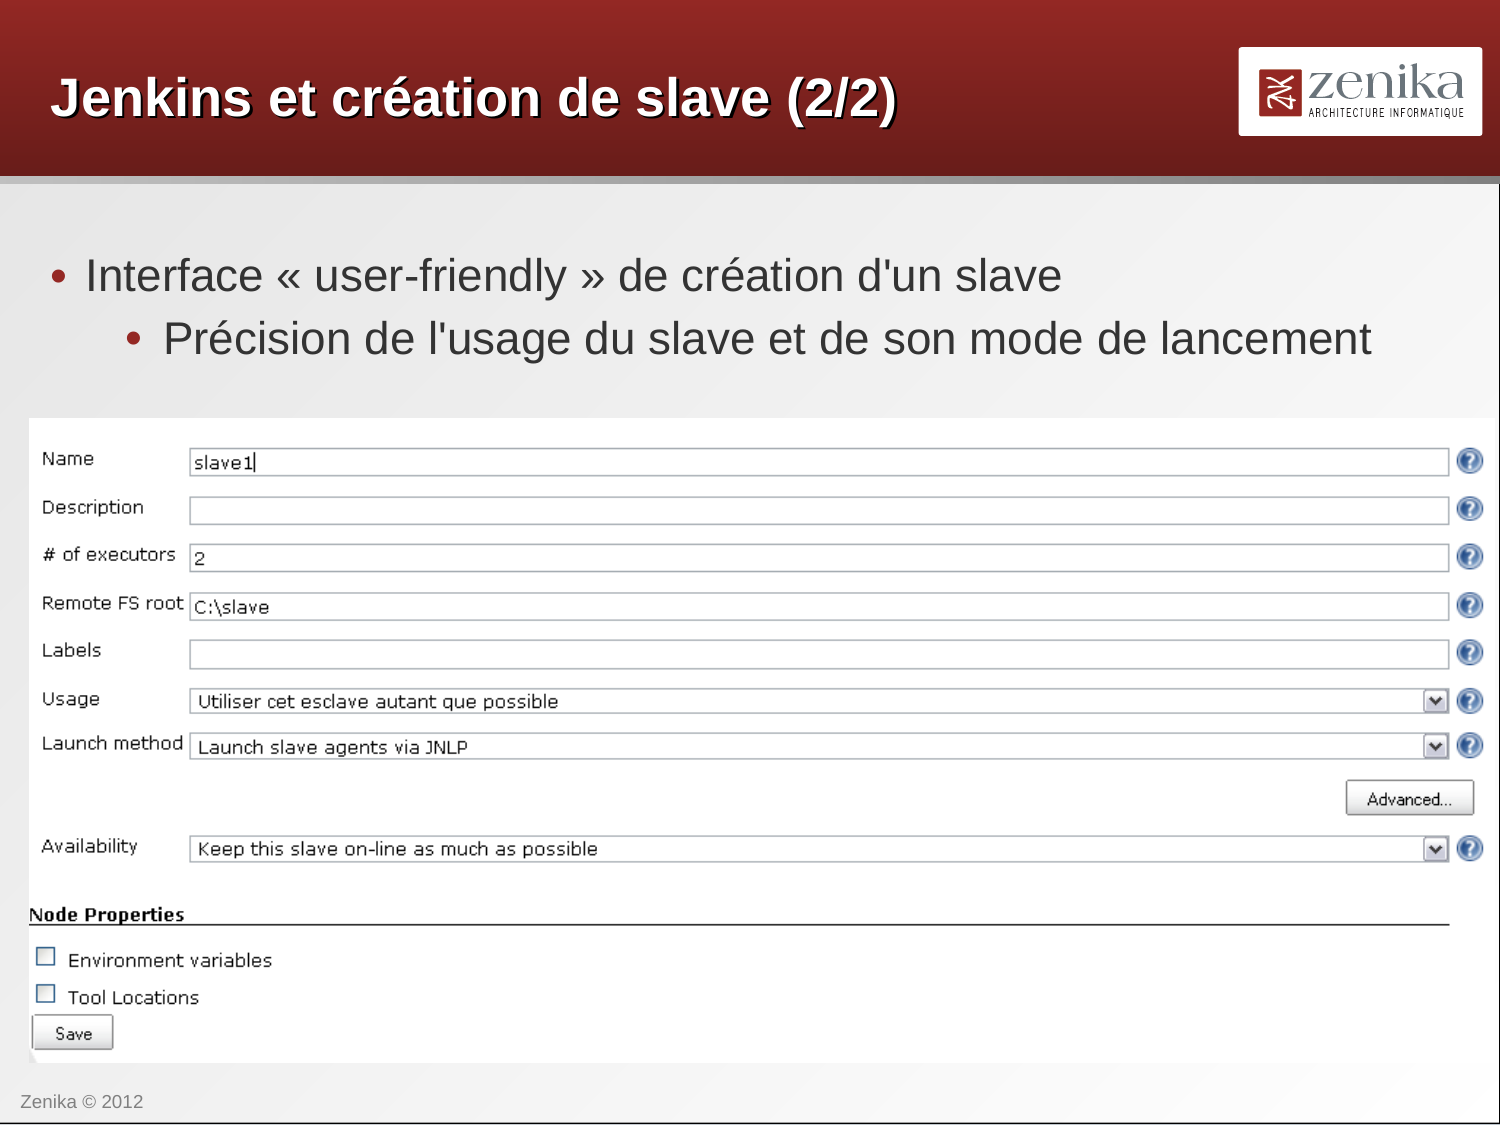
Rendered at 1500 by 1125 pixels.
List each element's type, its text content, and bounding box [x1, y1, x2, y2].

picture [29, 418, 1495, 1063]
picture [1257, 58, 1464, 125]
list Interface « user-friendly » de création d'un slave Précision de l'usage du slave et de son mode de lancement [50, 249, 1435, 418]
title Jenkins et création de slave (2/2) [50, 22, 1206, 172]
